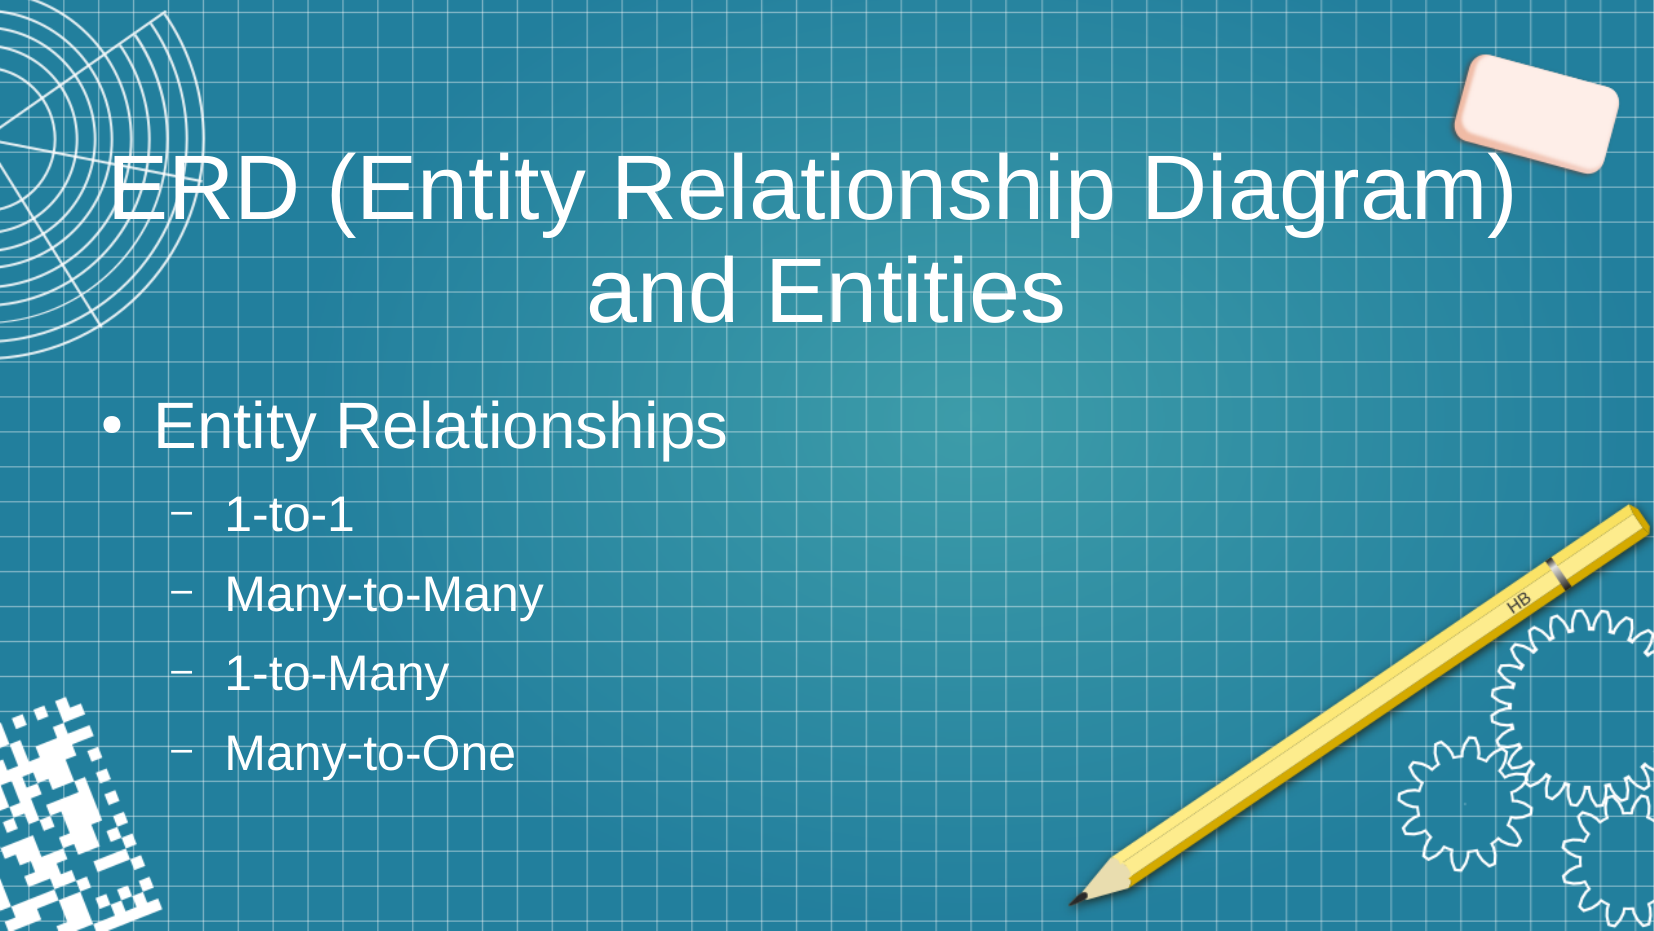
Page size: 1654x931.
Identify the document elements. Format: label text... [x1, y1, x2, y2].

picture [0, 0, 1654, 931]
list Entity Relationships 1-to-1 Many-to-Many 1-to-Many Many-to-One [82, 389, 1571, 842]
title ERD (Entity Relationship Diagram) and Entities [82, 132, 1571, 346]
